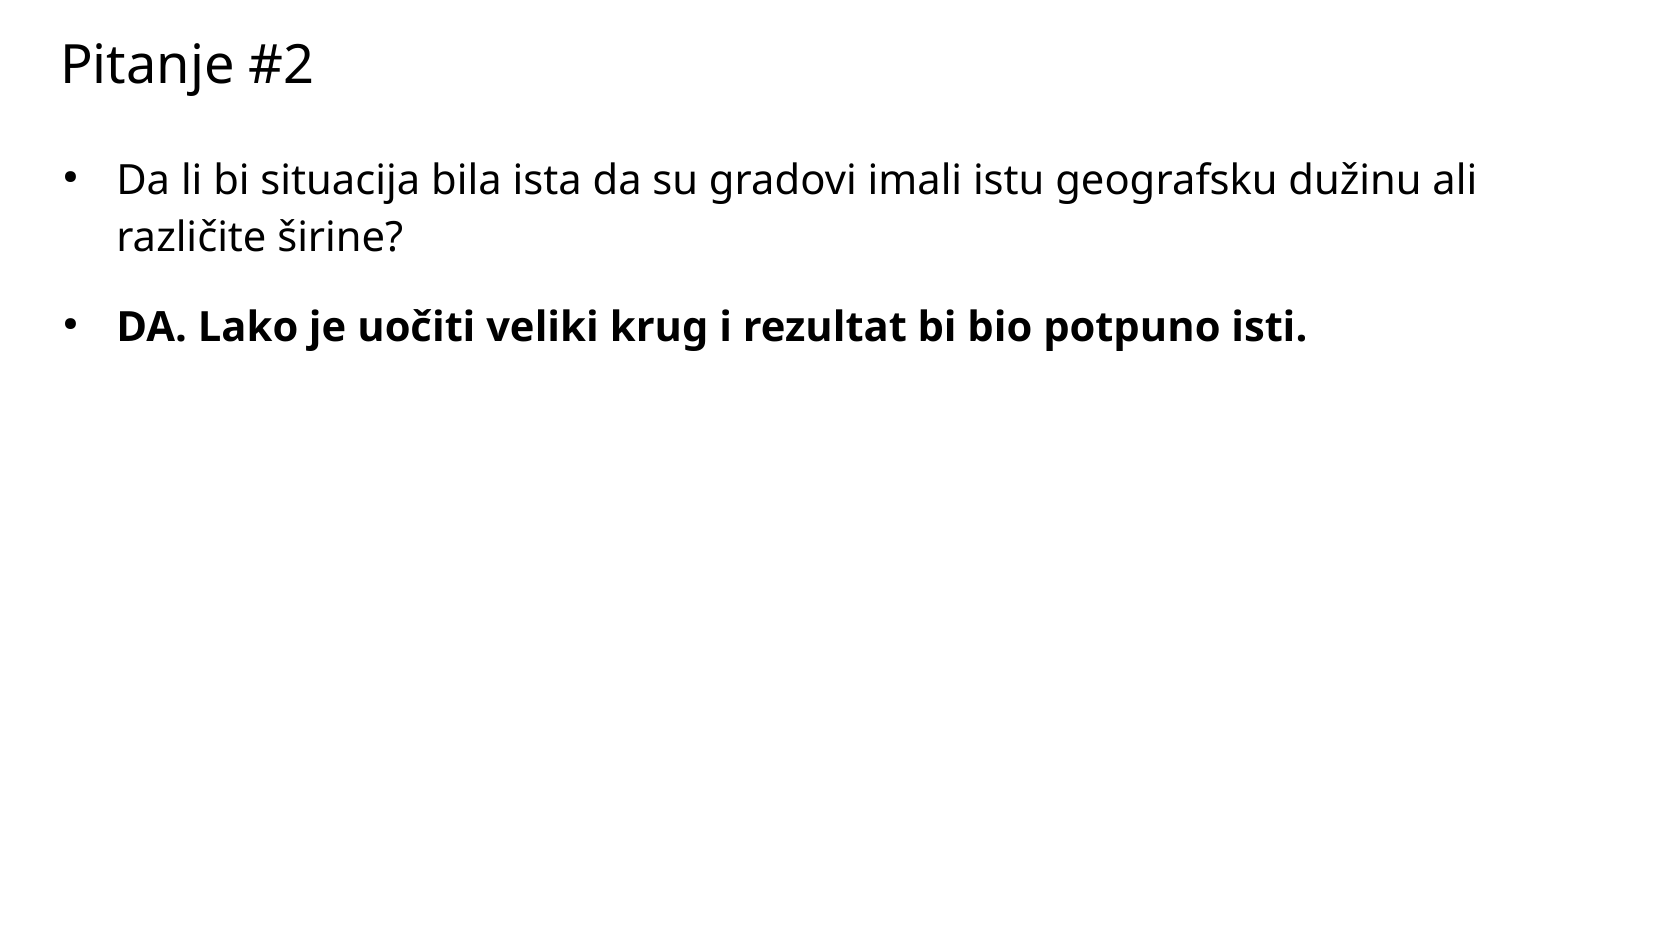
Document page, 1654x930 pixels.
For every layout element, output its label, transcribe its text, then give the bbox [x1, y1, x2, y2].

list Da li bi situacija bila ista da su gradovi imali istu geografsku dužinu ali različite širine? DA. Lako je uočiti veliki krug i rezultat bi bio potpuno isti. [45, 149, 1635, 880]
title Pitanje #2 [59, 13, 1648, 113]
